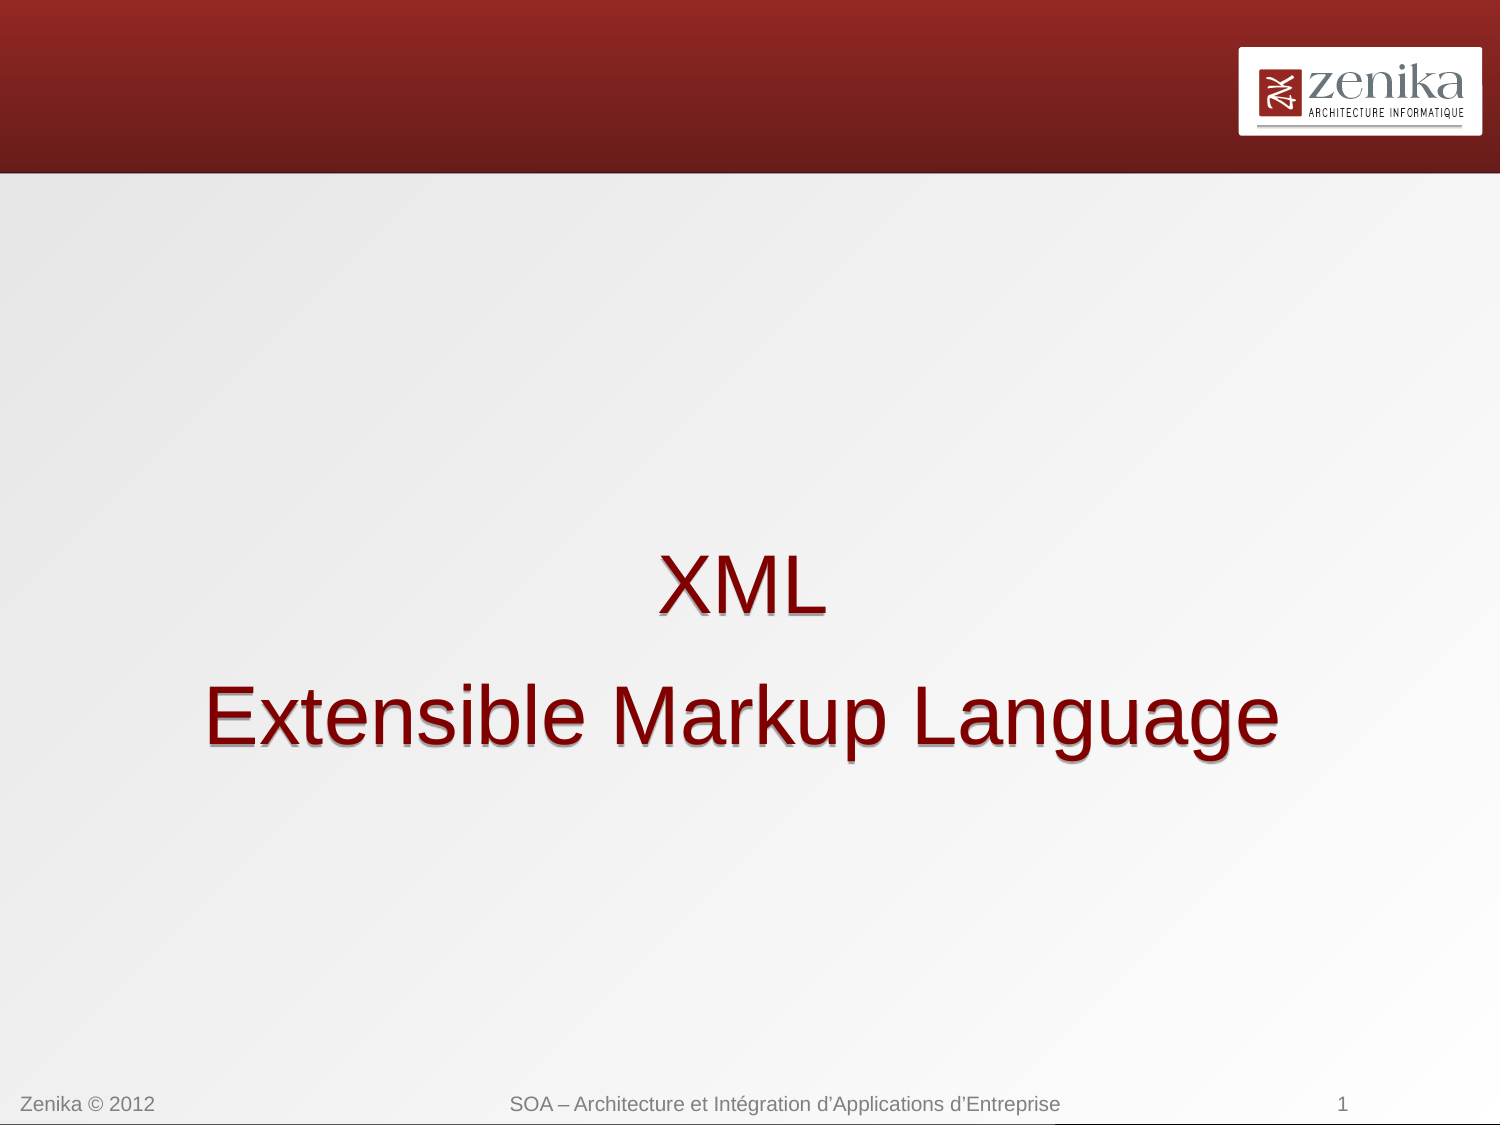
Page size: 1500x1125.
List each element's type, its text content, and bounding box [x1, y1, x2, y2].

subtitle XML Extensible Markup Language [50, 249, 1435, 1079]
